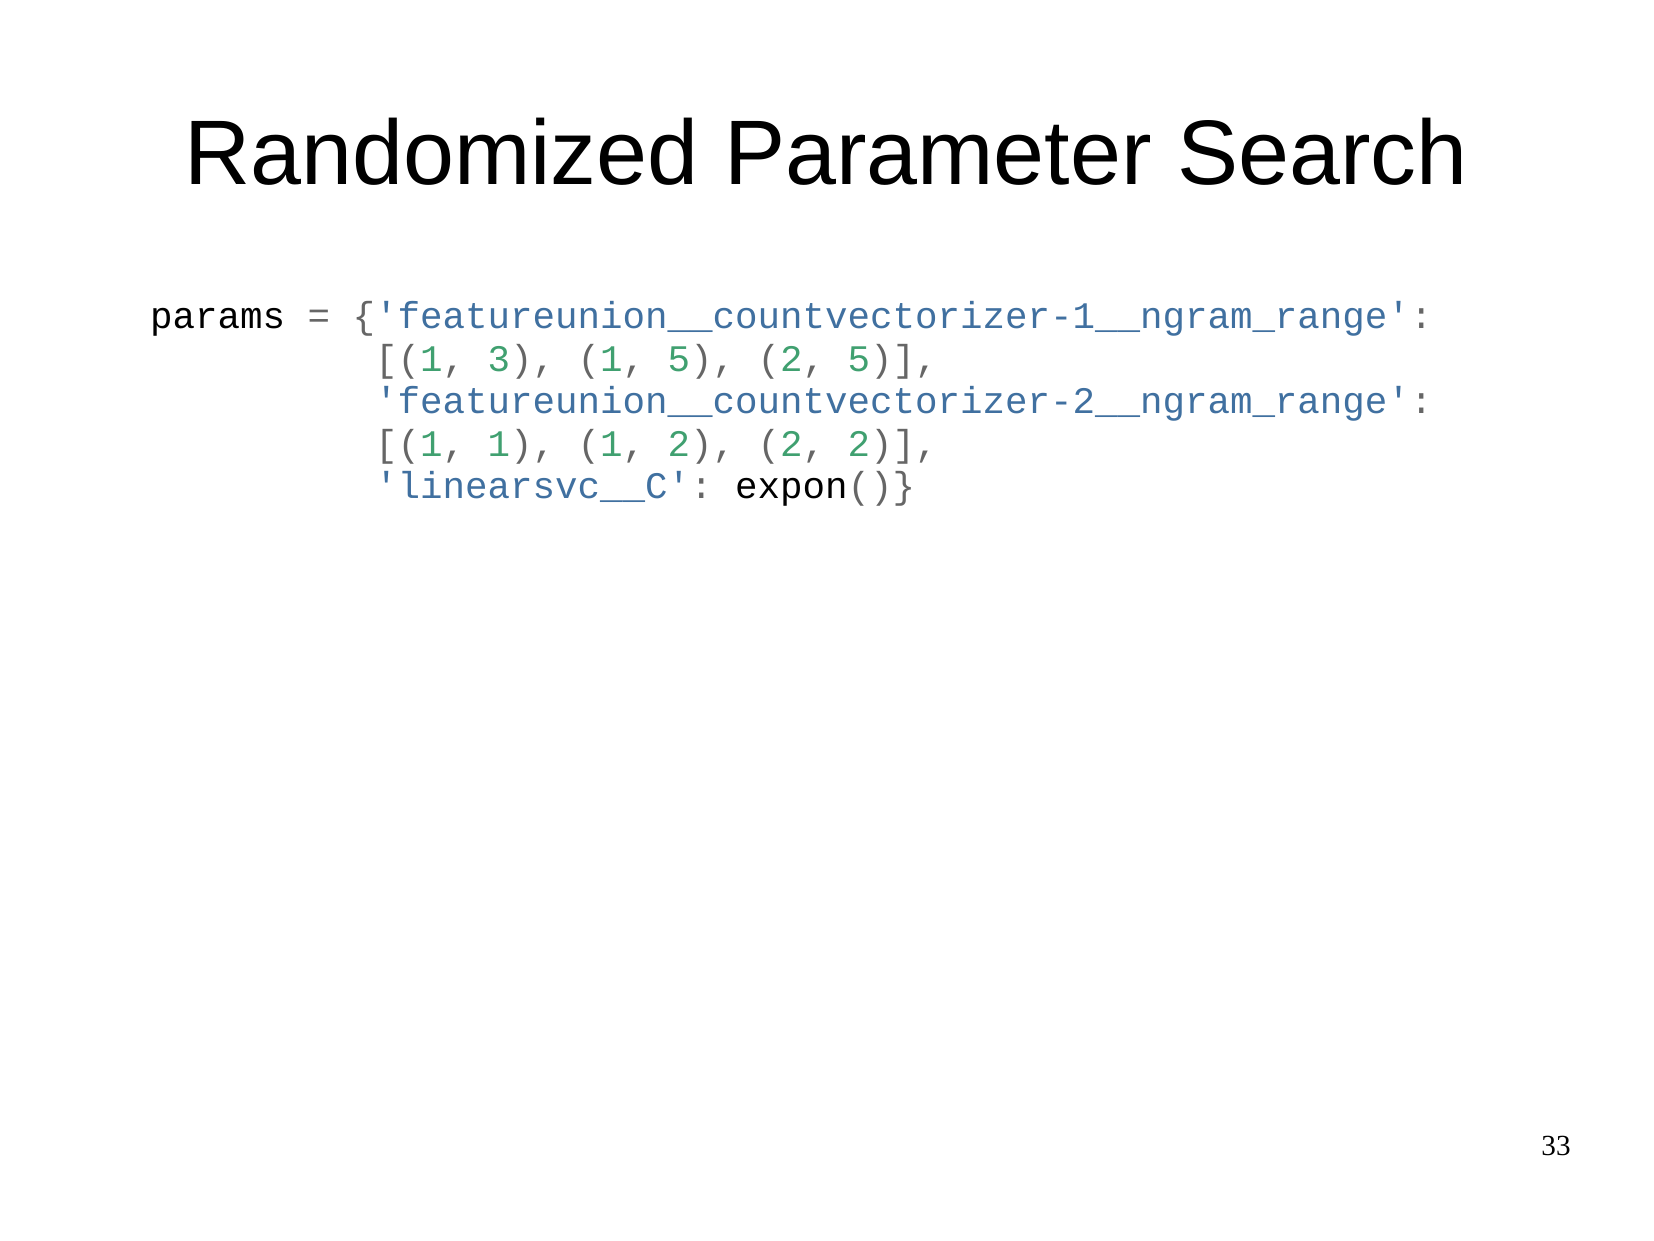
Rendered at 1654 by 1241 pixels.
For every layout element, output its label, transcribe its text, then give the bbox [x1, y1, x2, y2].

title Randomized Parameter Search [82, 49, 1571, 257]
text_box params = {'featureunion__countvectorizer-1__ngram_range': [(1, 3), (1, 5), (2, 5)], 'featureunion__countvectorizer-2__ngram_range': [(1, 1), (1, 2), (2, 2)], 'linearsvc__C': expon()} [150, 297, 1486, 512]
